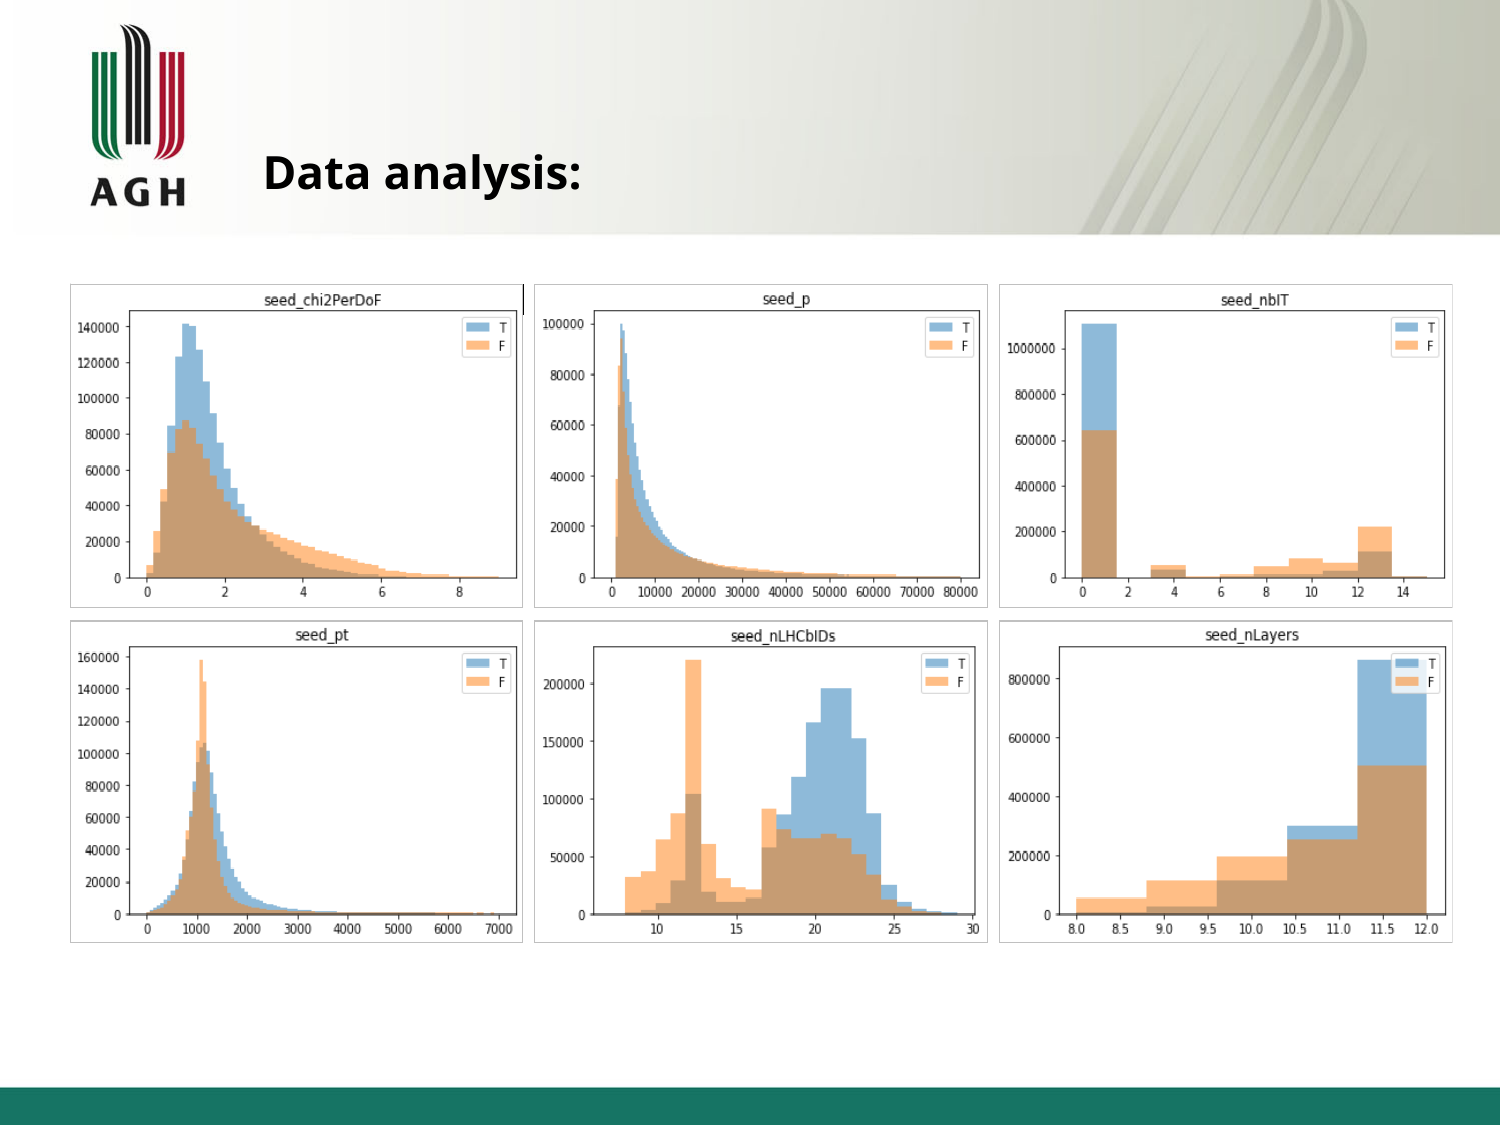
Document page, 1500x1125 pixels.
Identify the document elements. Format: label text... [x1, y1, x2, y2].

text_box Data analysis: [247, 135, 1408, 207]
picture [0, 0, 1500, 1125]
